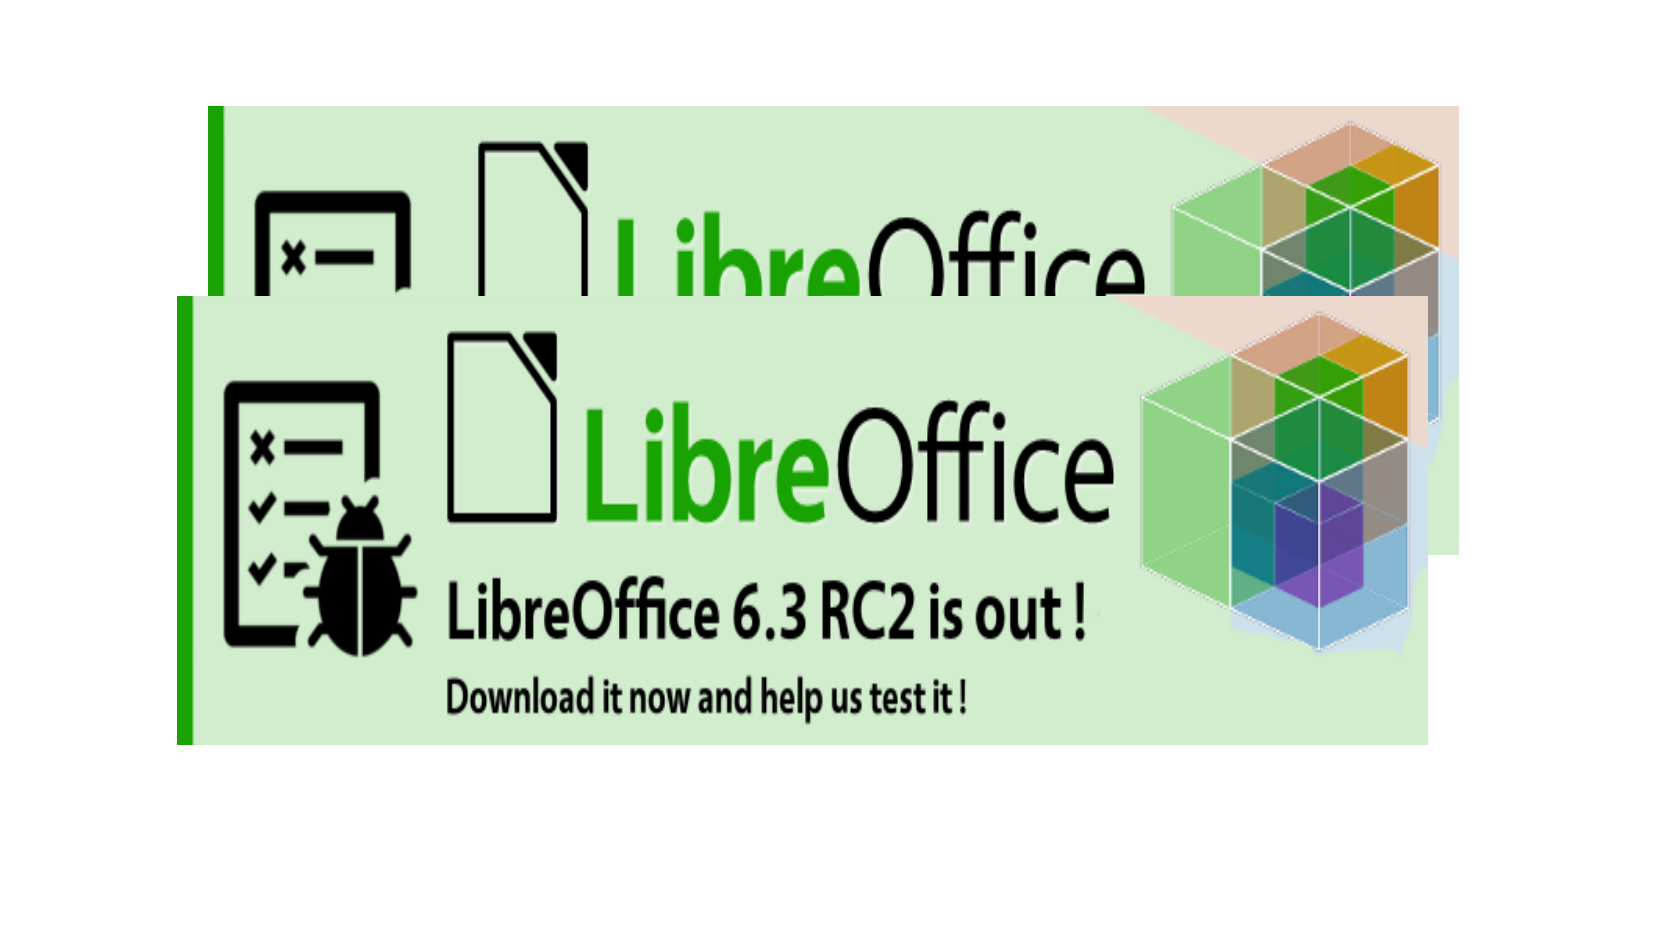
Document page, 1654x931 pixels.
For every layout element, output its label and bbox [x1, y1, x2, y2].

picture [177, 106, 1459, 745]
